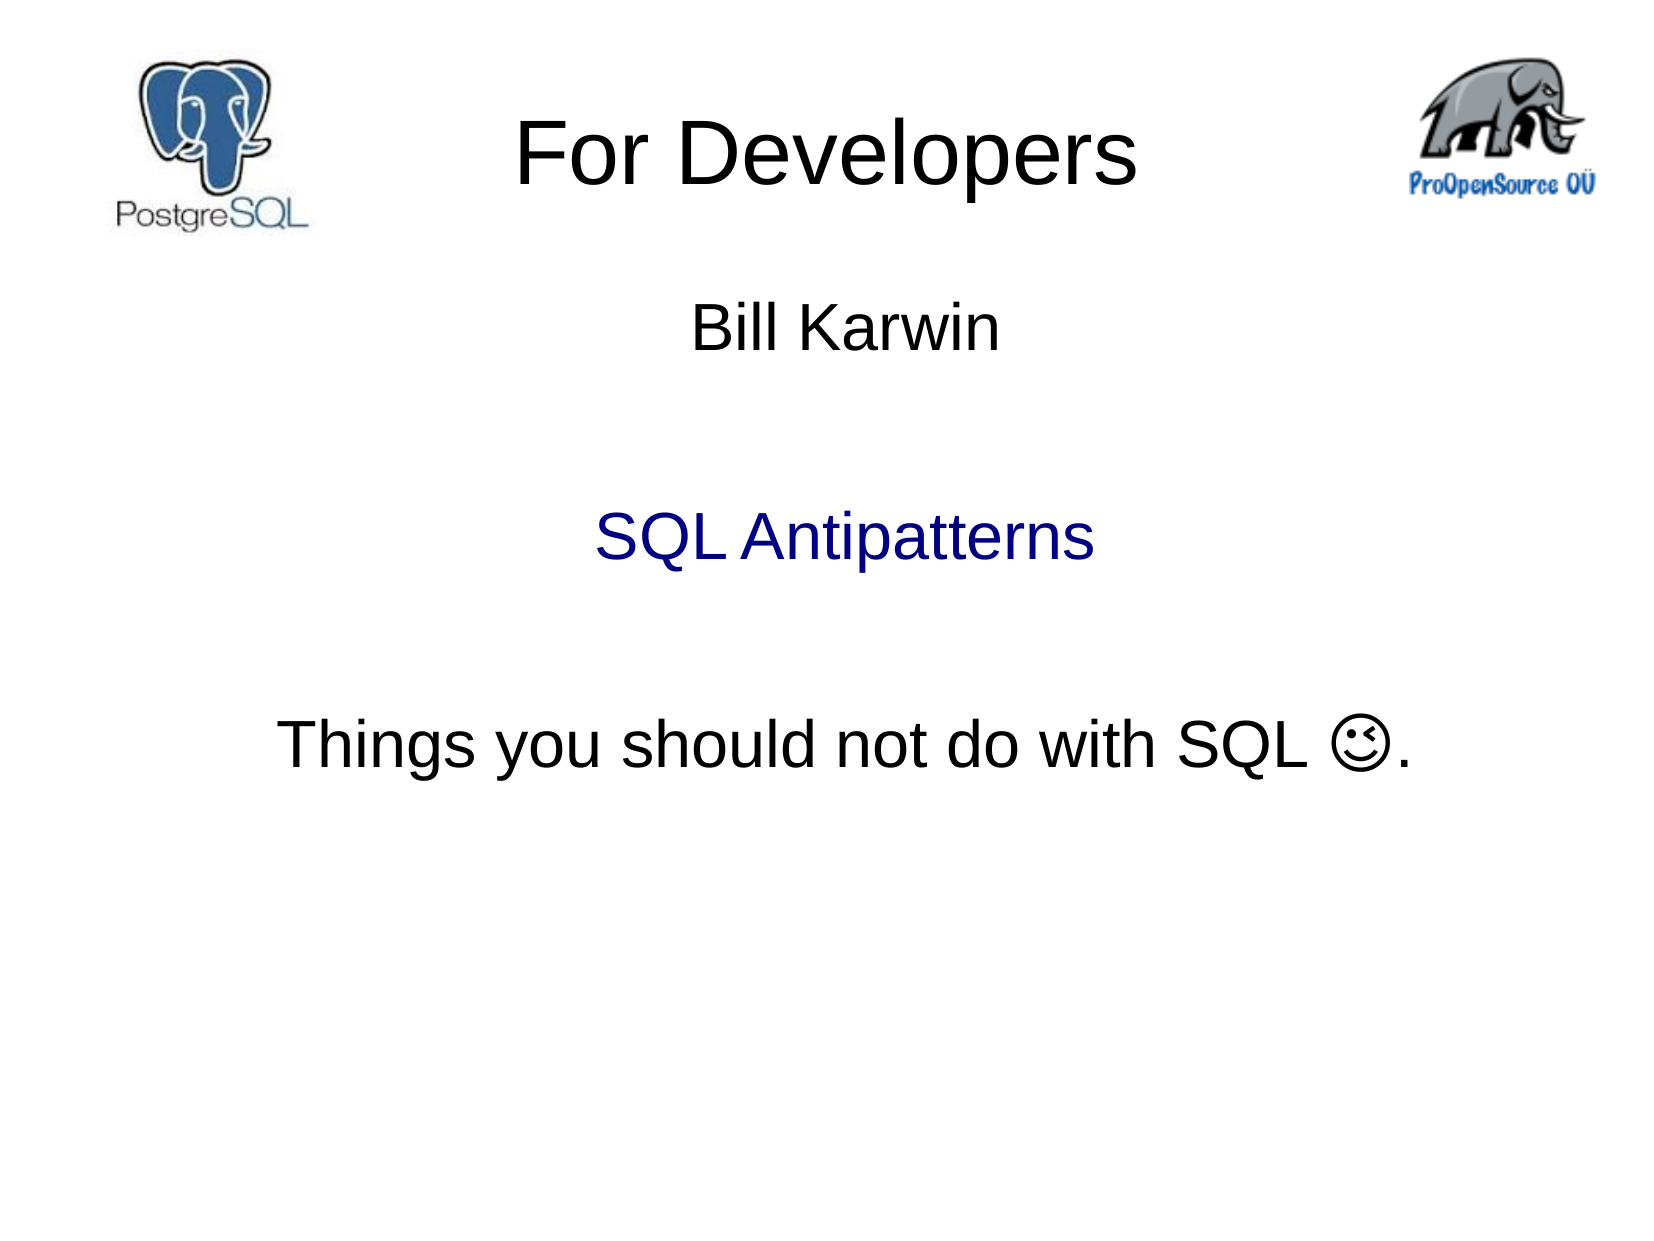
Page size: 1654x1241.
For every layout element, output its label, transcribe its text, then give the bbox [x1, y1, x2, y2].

picture [58, 50, 356, 237]
list Bill Karwin SQL Antipatterns Things you should not do with SQL 😉. [82, 290, 1538, 1010]
picture [1408, 50, 1598, 203]
title For Developers [82, 49, 1571, 257]
